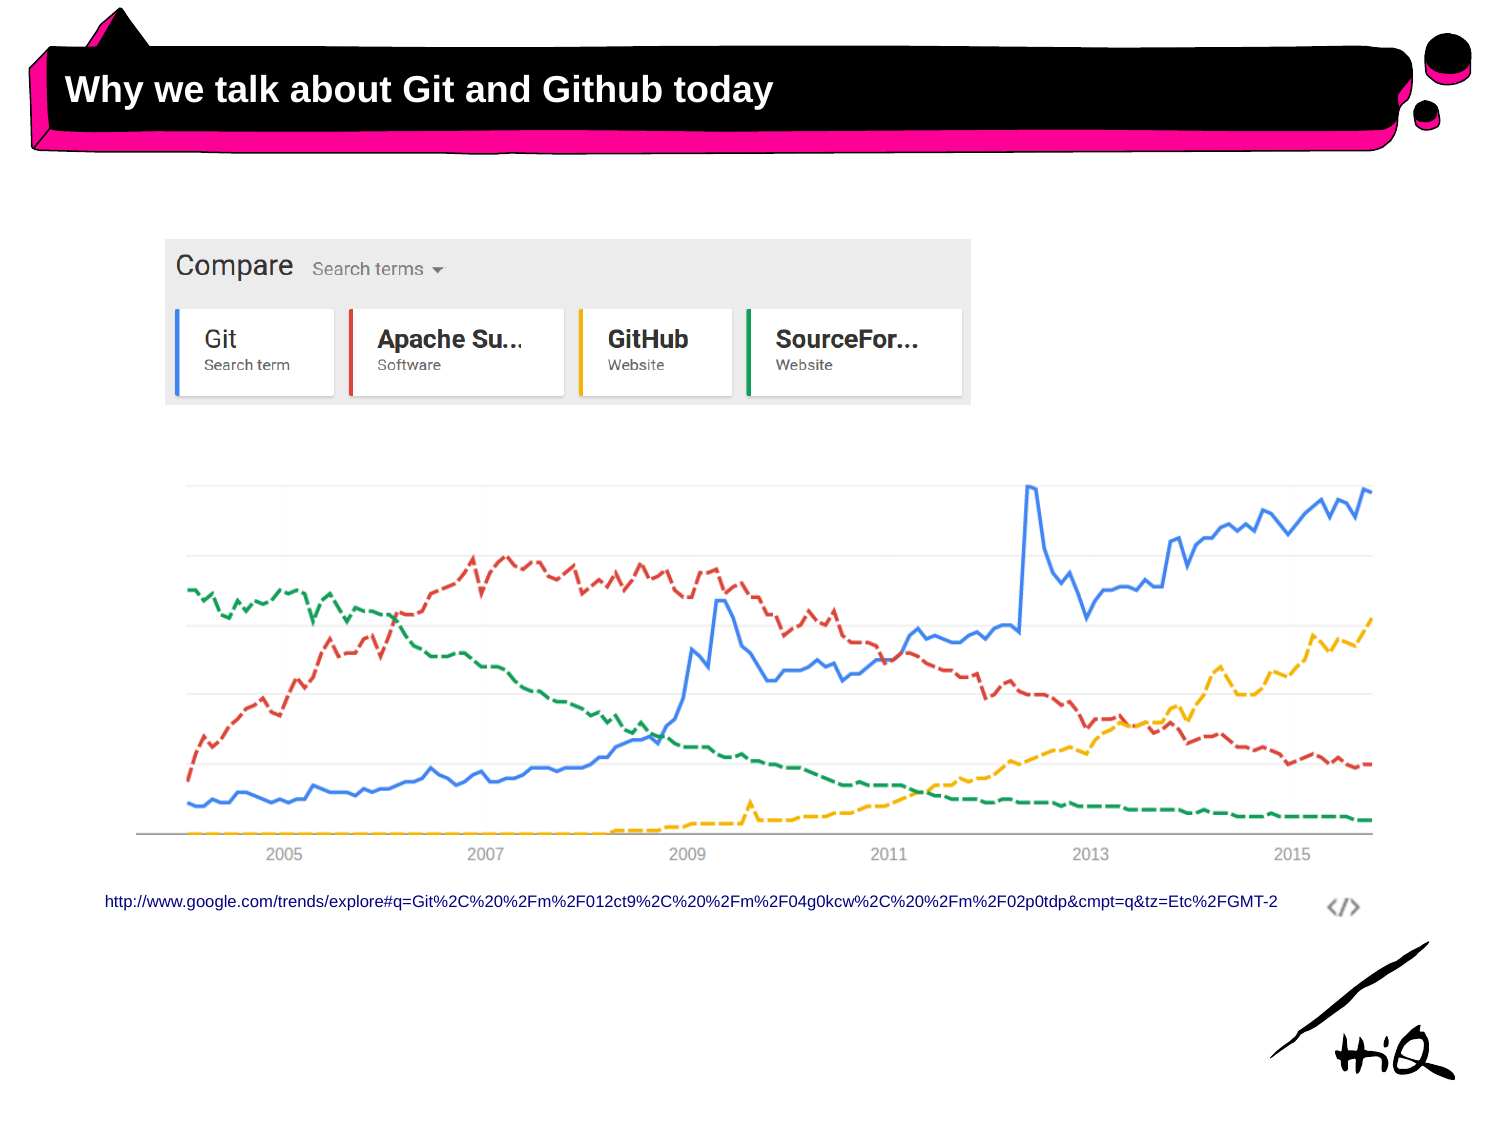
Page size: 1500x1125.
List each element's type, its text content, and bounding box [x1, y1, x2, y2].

text_box http://www.google.com/trends/explore#q=Git%2C%20%2Fm%2F012ct9%2C%20%2Fm%2F04g0kcw%2C%20%2Fm%2F02p0tdp&cmpt=q&tz=Etc%2FGMT-2 [90, 885, 1300, 919]
picture [136, 419, 1411, 934]
title Why we talk about Git and Github today [64, 54, 1365, 126]
picture [165, 239, 971, 405]
